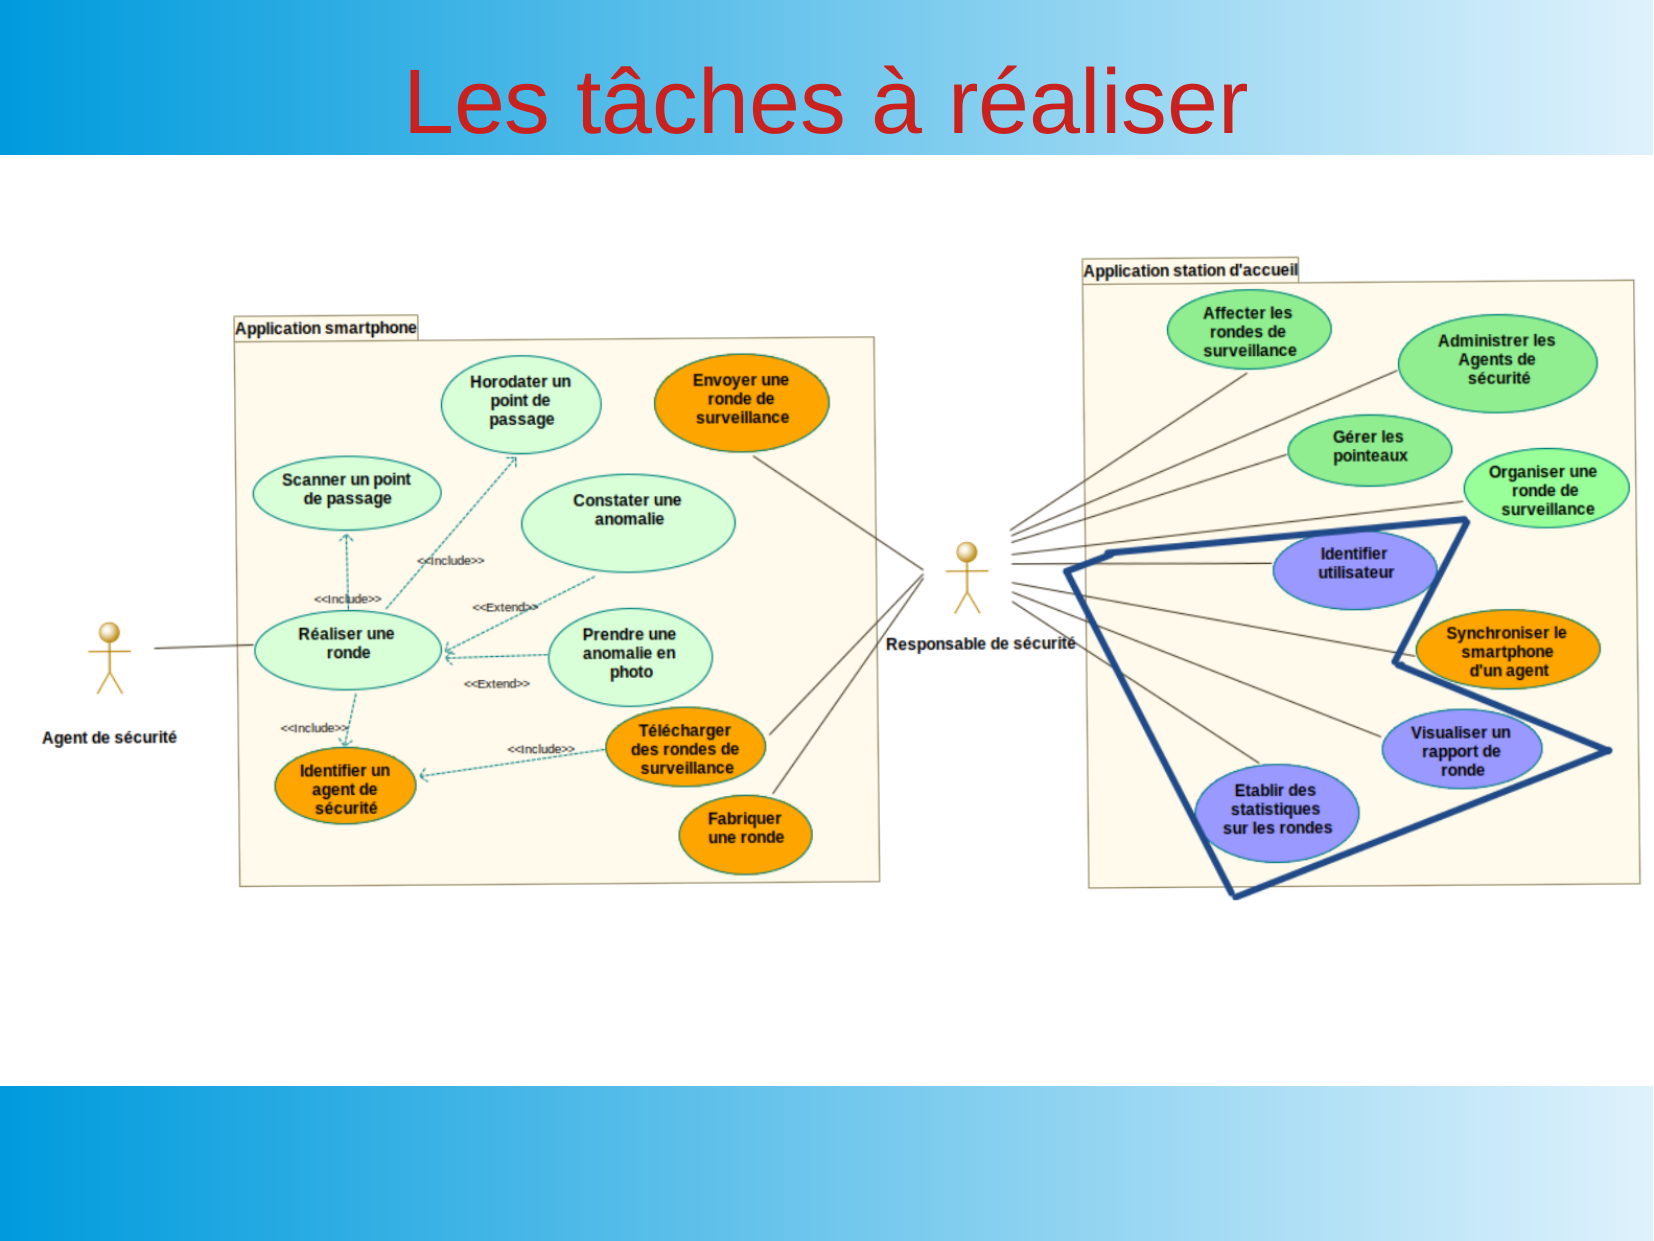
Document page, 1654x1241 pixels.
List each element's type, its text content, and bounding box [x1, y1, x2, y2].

title Les tâches à réaliser [82, 49, 1571, 155]
picture [23, 240, 1654, 910]
